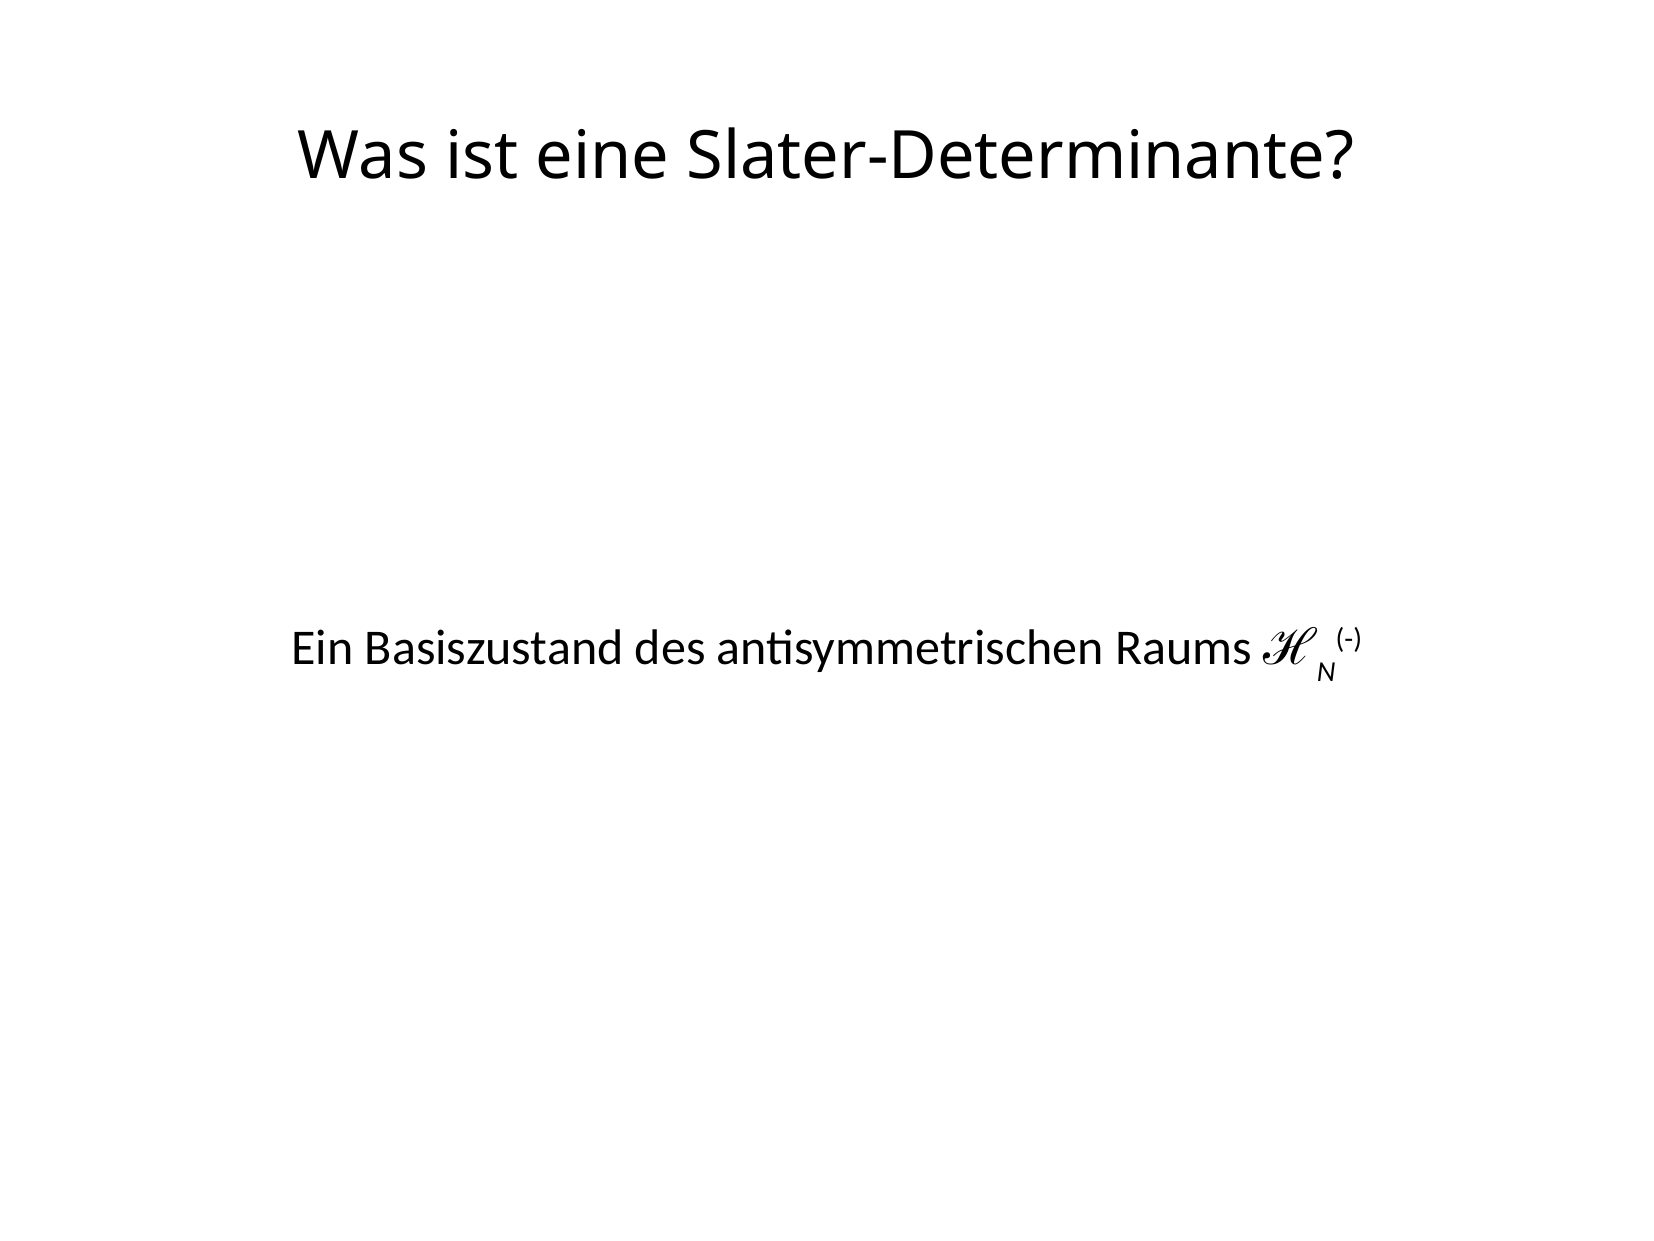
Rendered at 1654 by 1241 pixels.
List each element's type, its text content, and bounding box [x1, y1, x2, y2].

title Was ist eine Slater-Determinante? [82, 49, 1571, 257]
subtitle Ein Basiszustand des antisymmetrischen Raums ℋN(-) [82, 290, 1571, 1010]
